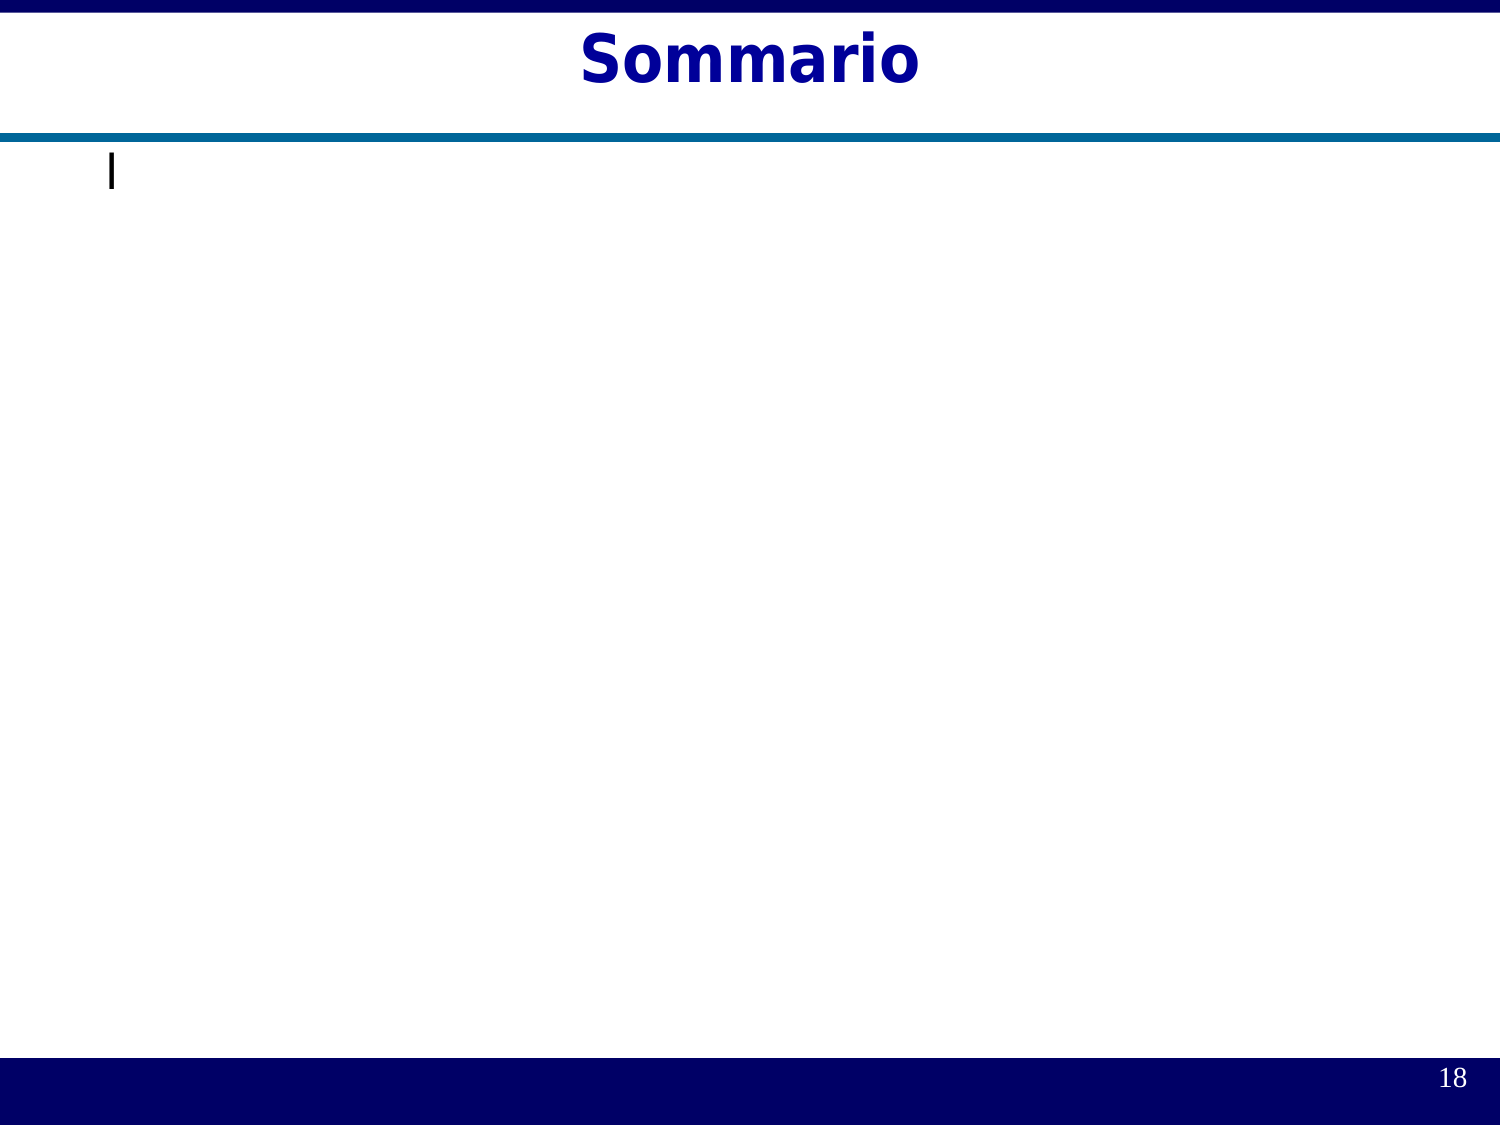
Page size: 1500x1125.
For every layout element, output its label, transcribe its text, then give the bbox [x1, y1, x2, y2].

title Sommario [30, 0, 1471, 126]
list I [30, 149, 1471, 1021]
